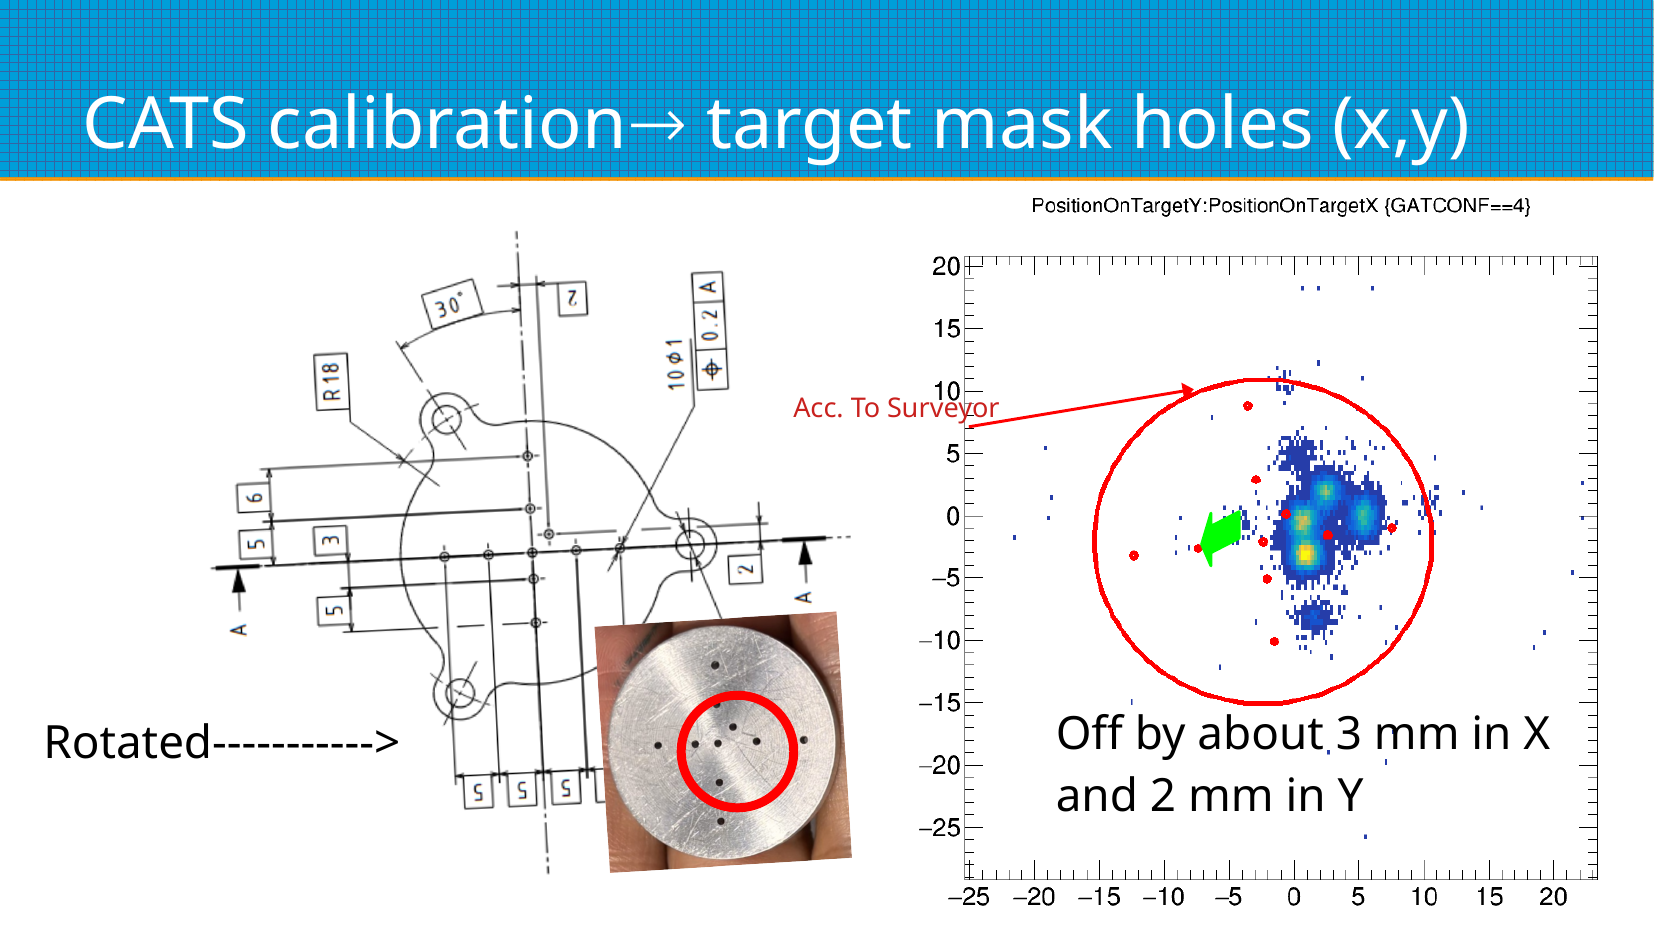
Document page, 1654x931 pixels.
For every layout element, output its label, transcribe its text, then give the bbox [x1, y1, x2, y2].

text_box Rotated-----------> [37, 697, 604, 785]
text_box Acc. To Surveyor [787, 364, 1088, 451]
picture [188, 187, 867, 901]
text_box [1201, 511, 1240, 566]
title CATS calibration→ target mask holes (x,y) [82, 14, 1571, 171]
text_box Off by about 3 mm in X and 2 mm in Y [1050, 663, 1576, 863]
picture [886, 188, 1637, 925]
